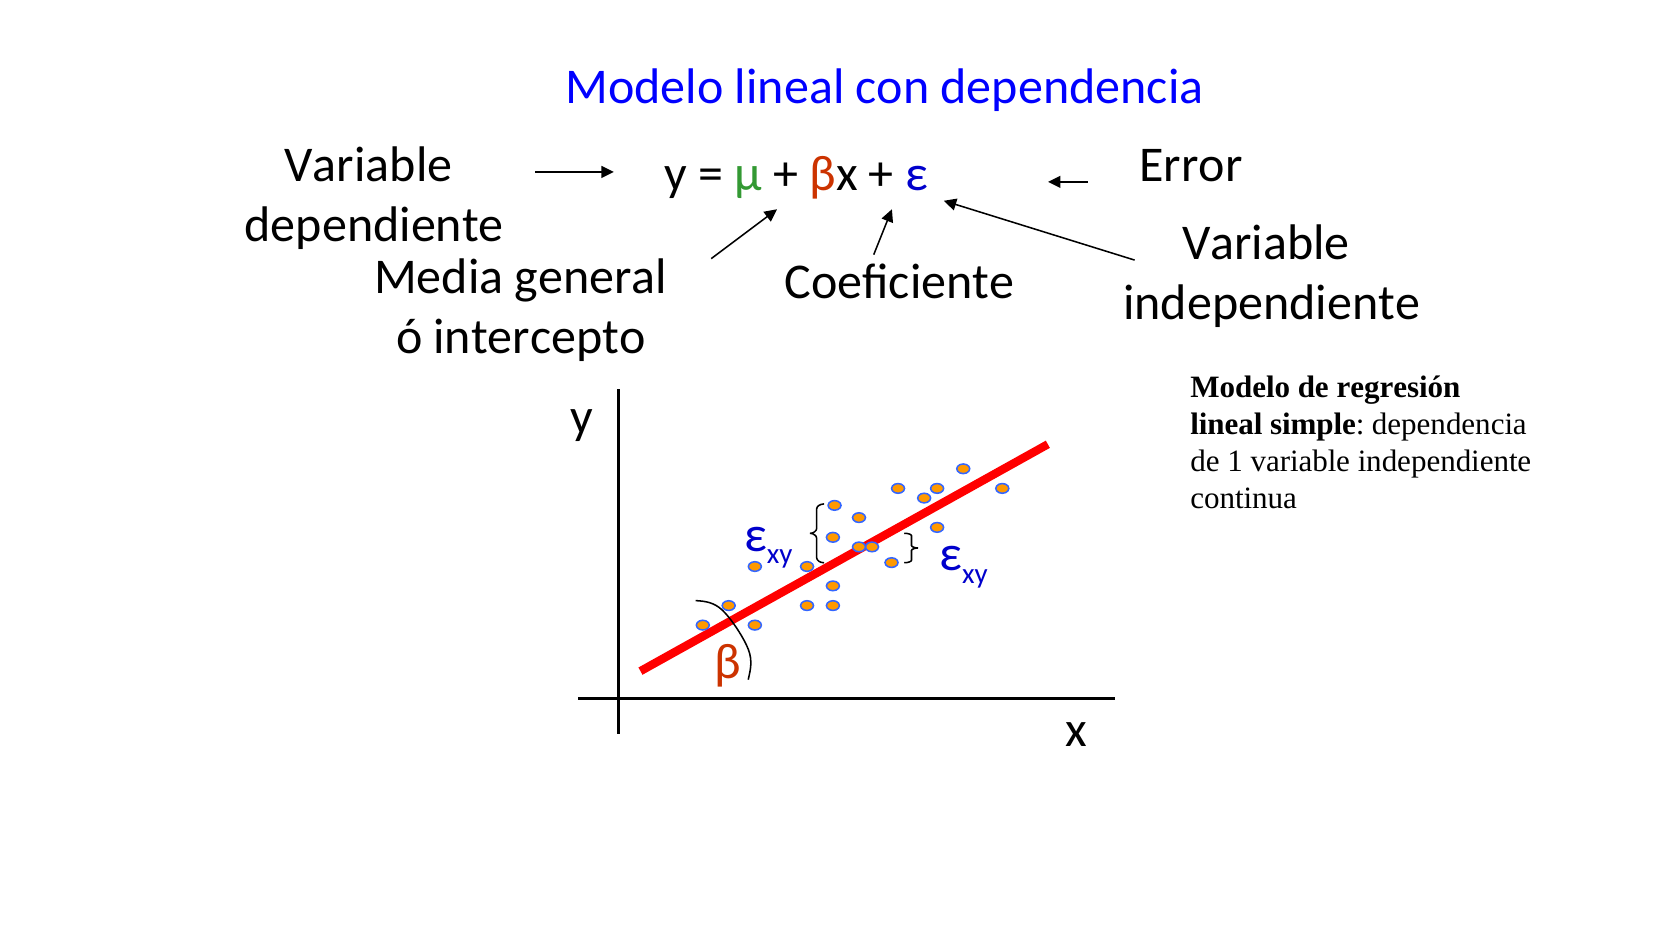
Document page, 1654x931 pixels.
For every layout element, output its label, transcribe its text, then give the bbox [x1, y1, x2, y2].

text_box [826, 581, 840, 591]
text_box Variable independiente [1097, 201, 1436, 338]
text_box εxy [924, 512, 1003, 597]
text_box [826, 532, 840, 543]
text_box x [1050, 688, 1103, 765]
text_box β [699, 620, 756, 696]
text_box [756, 620, 762, 630]
text_box εxy [729, 493, 808, 578]
text_box [891, 483, 905, 494]
text_box [808, 561, 814, 572]
text_box [826, 600, 840, 611]
text_box [995, 483, 1009, 494]
text_box Modelo lineal con dependencia [550, 45, 1219, 121]
text_box y = µ + βx + ε [649, 132, 1061, 209]
text_box [885, 557, 899, 568]
text_box [852, 512, 866, 523]
text_box [917, 493, 931, 503]
text_box [956, 463, 970, 474]
text_box [800, 600, 814, 611]
text_box [722, 600, 736, 611]
text_box Media general ó intercepto [359, 236, 683, 372]
text_box Modelo de regresión lineal simple: dependencia de 1 variable independiente continua [1175, 358, 1551, 523]
text_box Error [1124, 123, 1258, 199]
text_box [930, 483, 944, 494]
text_box y [556, 376, 609, 452]
text_box Variable dependiente [218, 123, 519, 260]
text_box Coeficiente [769, 240, 1030, 317]
text_box [828, 500, 842, 511]
text_box [852, 542, 879, 552]
